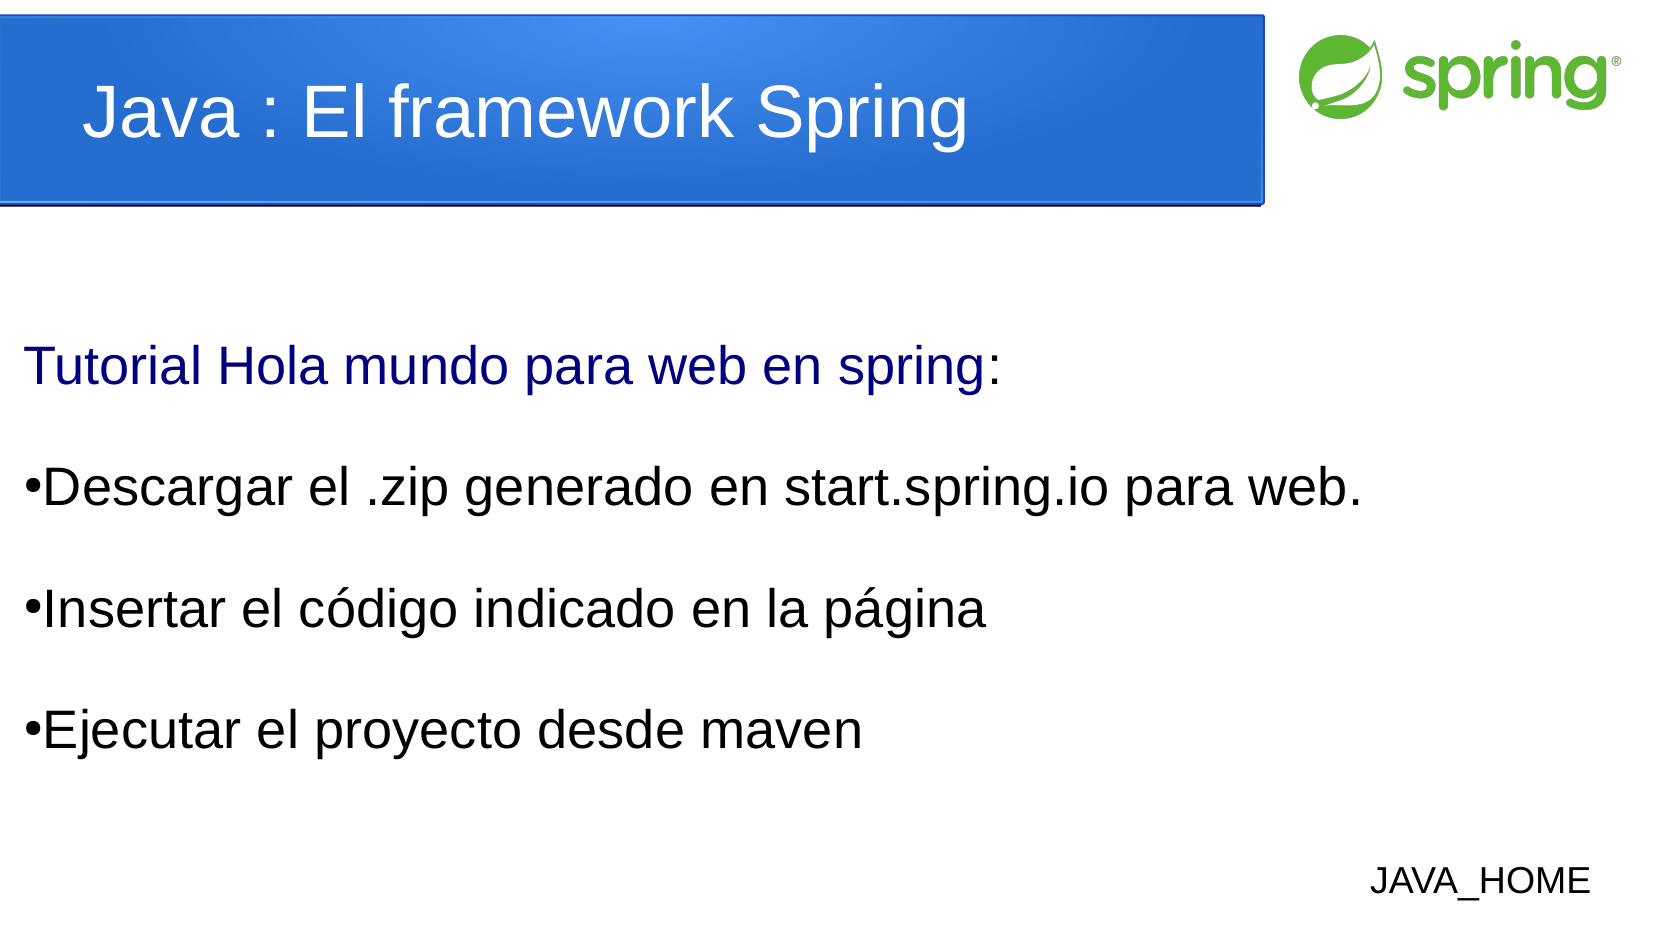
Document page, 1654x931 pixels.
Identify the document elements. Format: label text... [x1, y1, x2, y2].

text_box JAVA_HOME [1344, 852, 1607, 910]
title Java : El framework Spring [82, 35, 1235, 184]
picture [1299, 35, 1621, 119]
subtitle Tutorial Hola mundo para web en spring: Descargar el .zip generado en start.spring.io para web. Insertar el código indicado en la página Ejecutar el proyecto desde maven [23, 184, 1642, 931]
